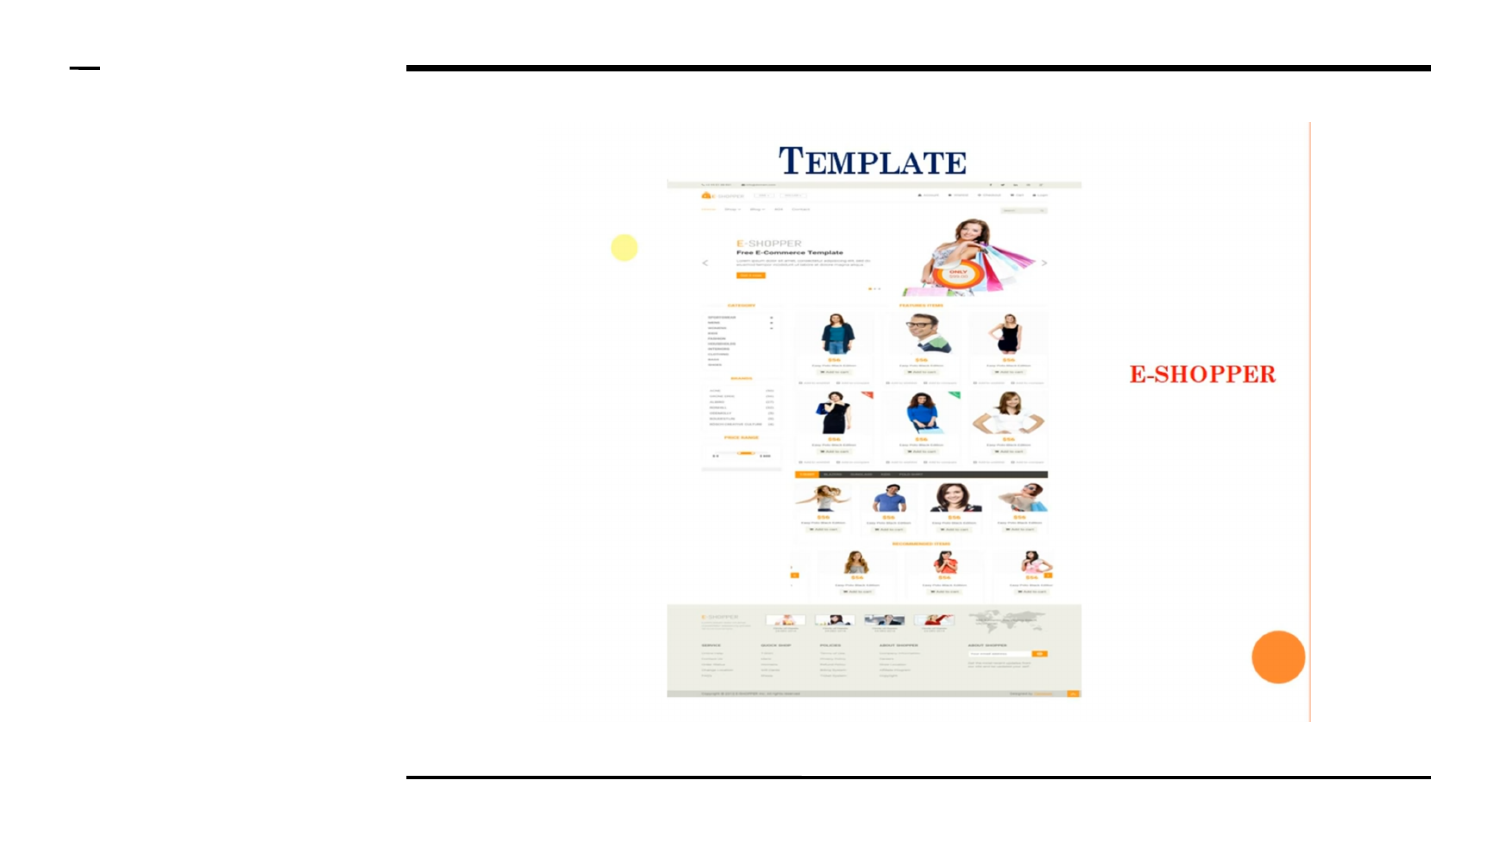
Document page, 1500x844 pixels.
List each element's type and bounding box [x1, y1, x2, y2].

picture [537, 122, 1311, 722]
